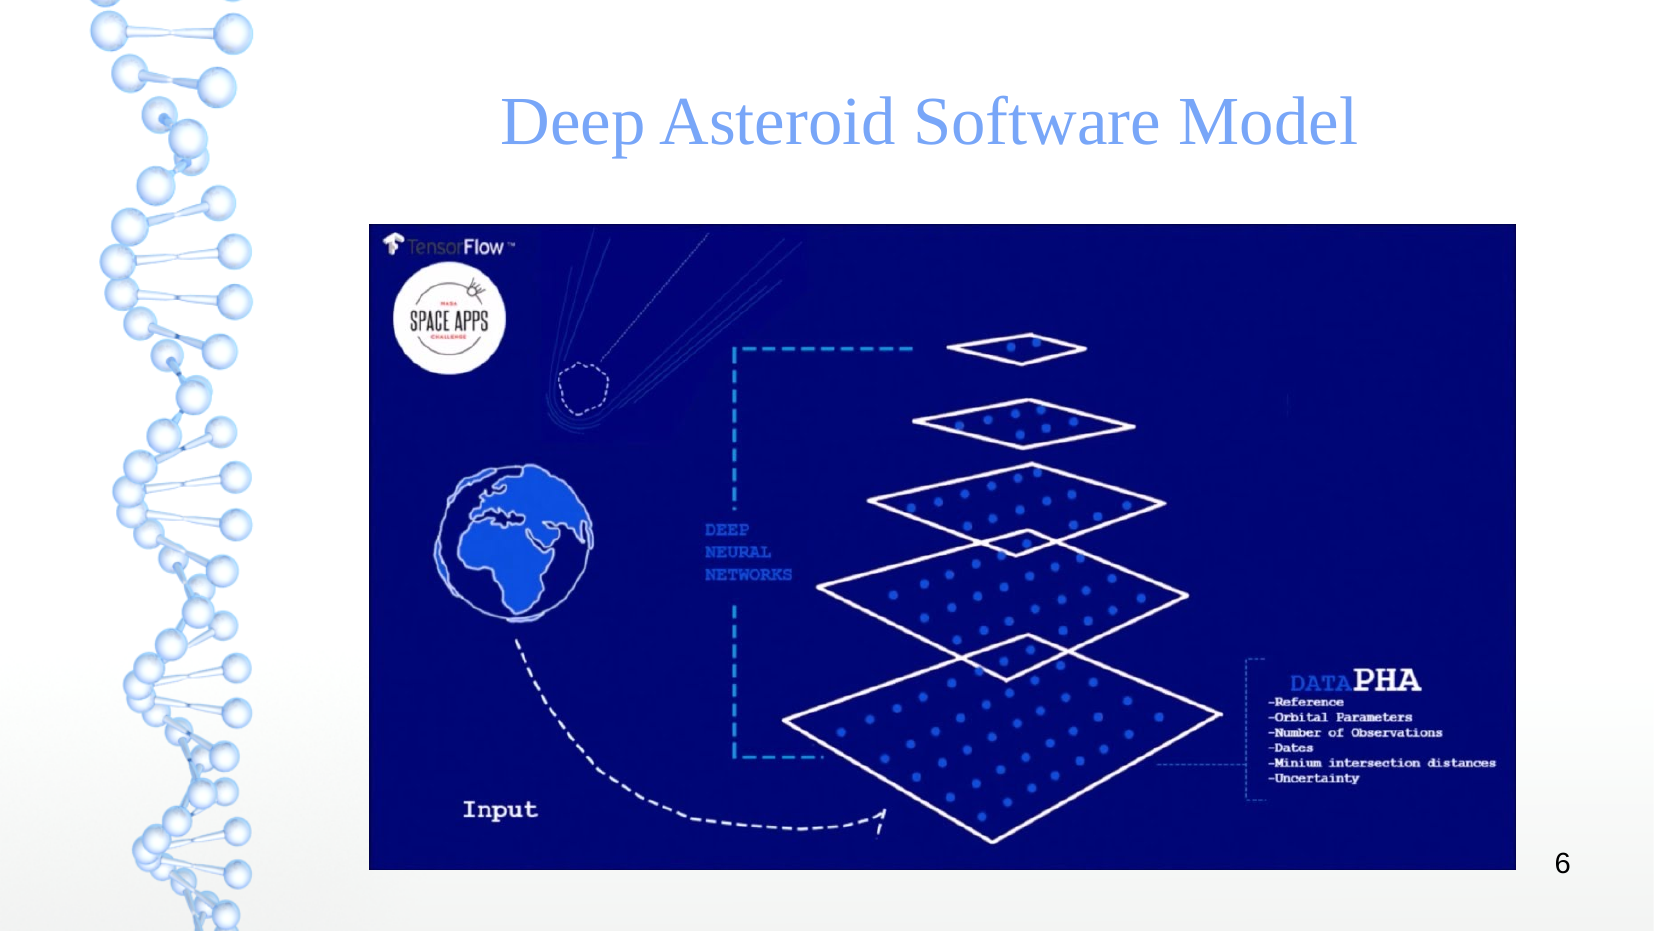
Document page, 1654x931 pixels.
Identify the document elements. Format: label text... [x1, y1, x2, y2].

picture [0, 0, 1654, 931]
title Deep Asteroid Software Model [265, 45, 1595, 199]
